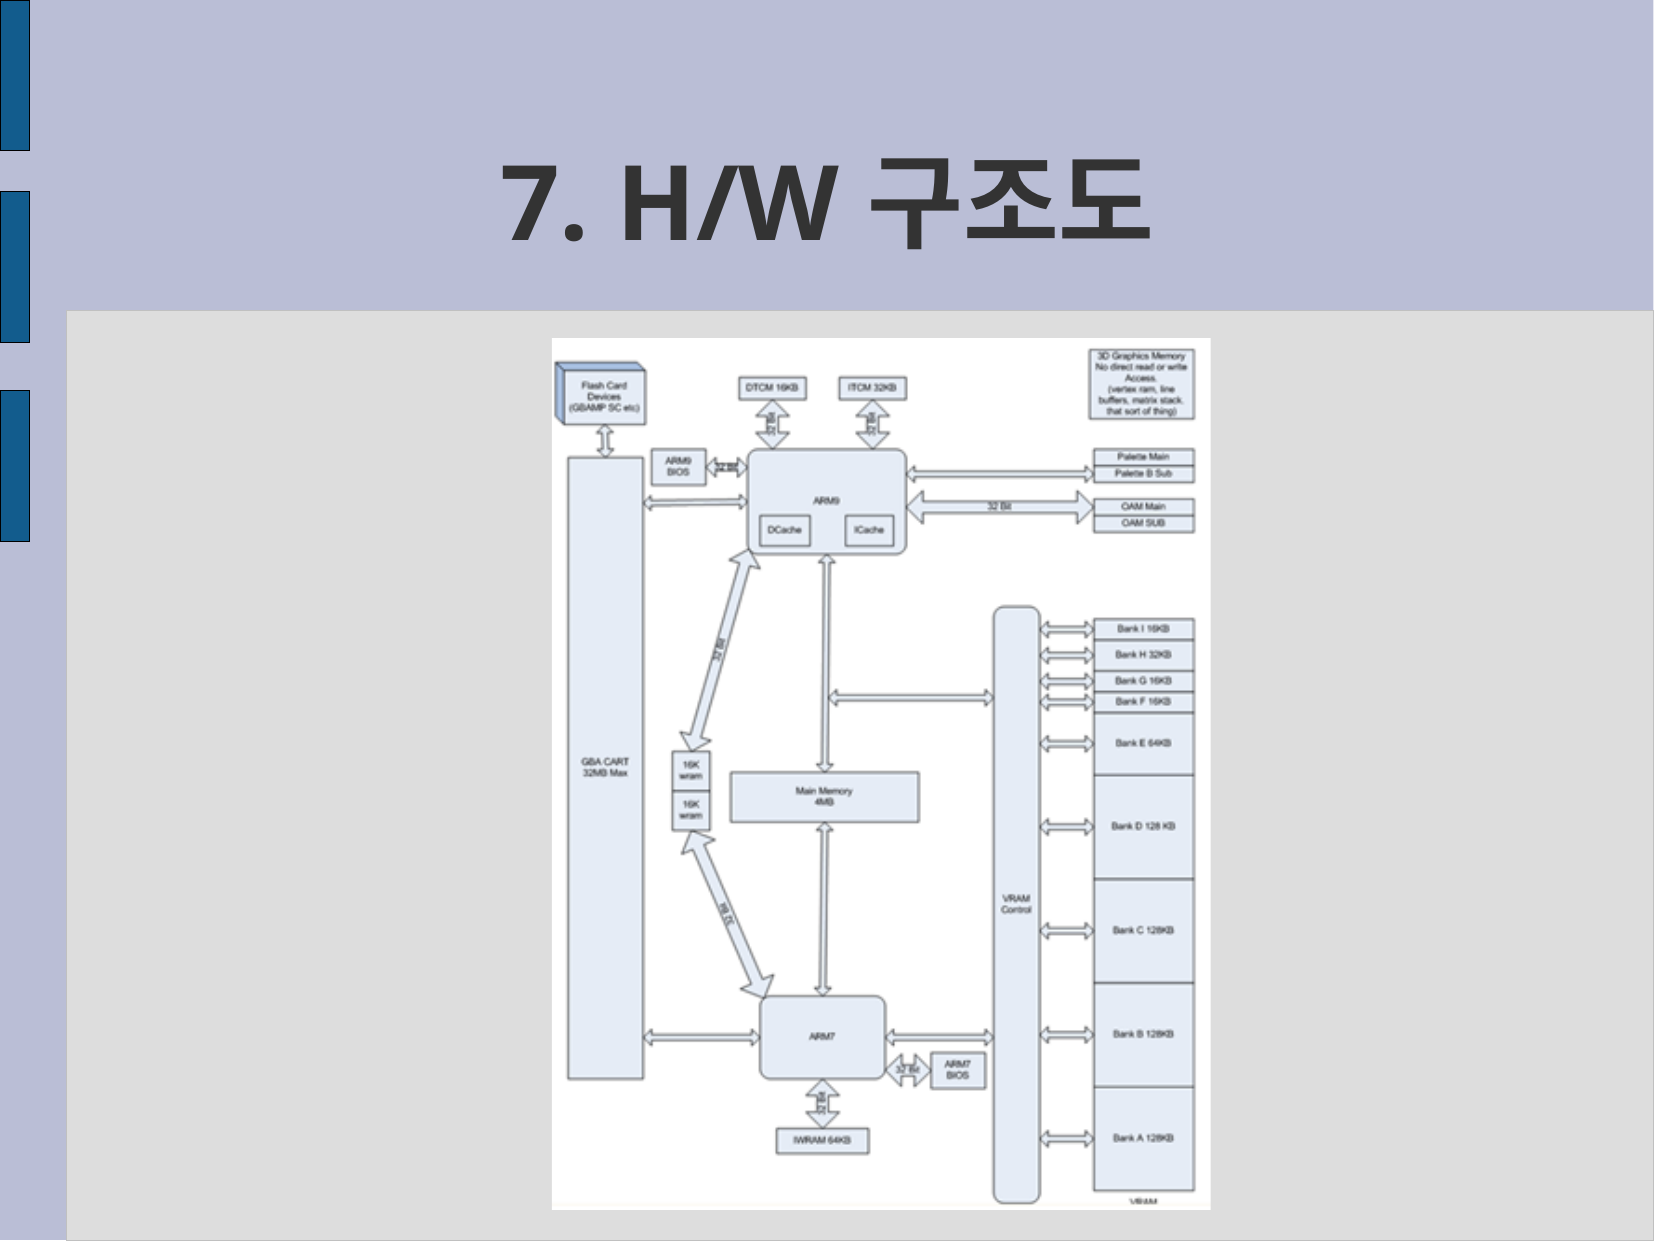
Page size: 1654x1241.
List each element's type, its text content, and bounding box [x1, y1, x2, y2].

picture [551, 338, 1211, 1210]
title 7. H/W 구조도 [121, 91, 1534, 299]
